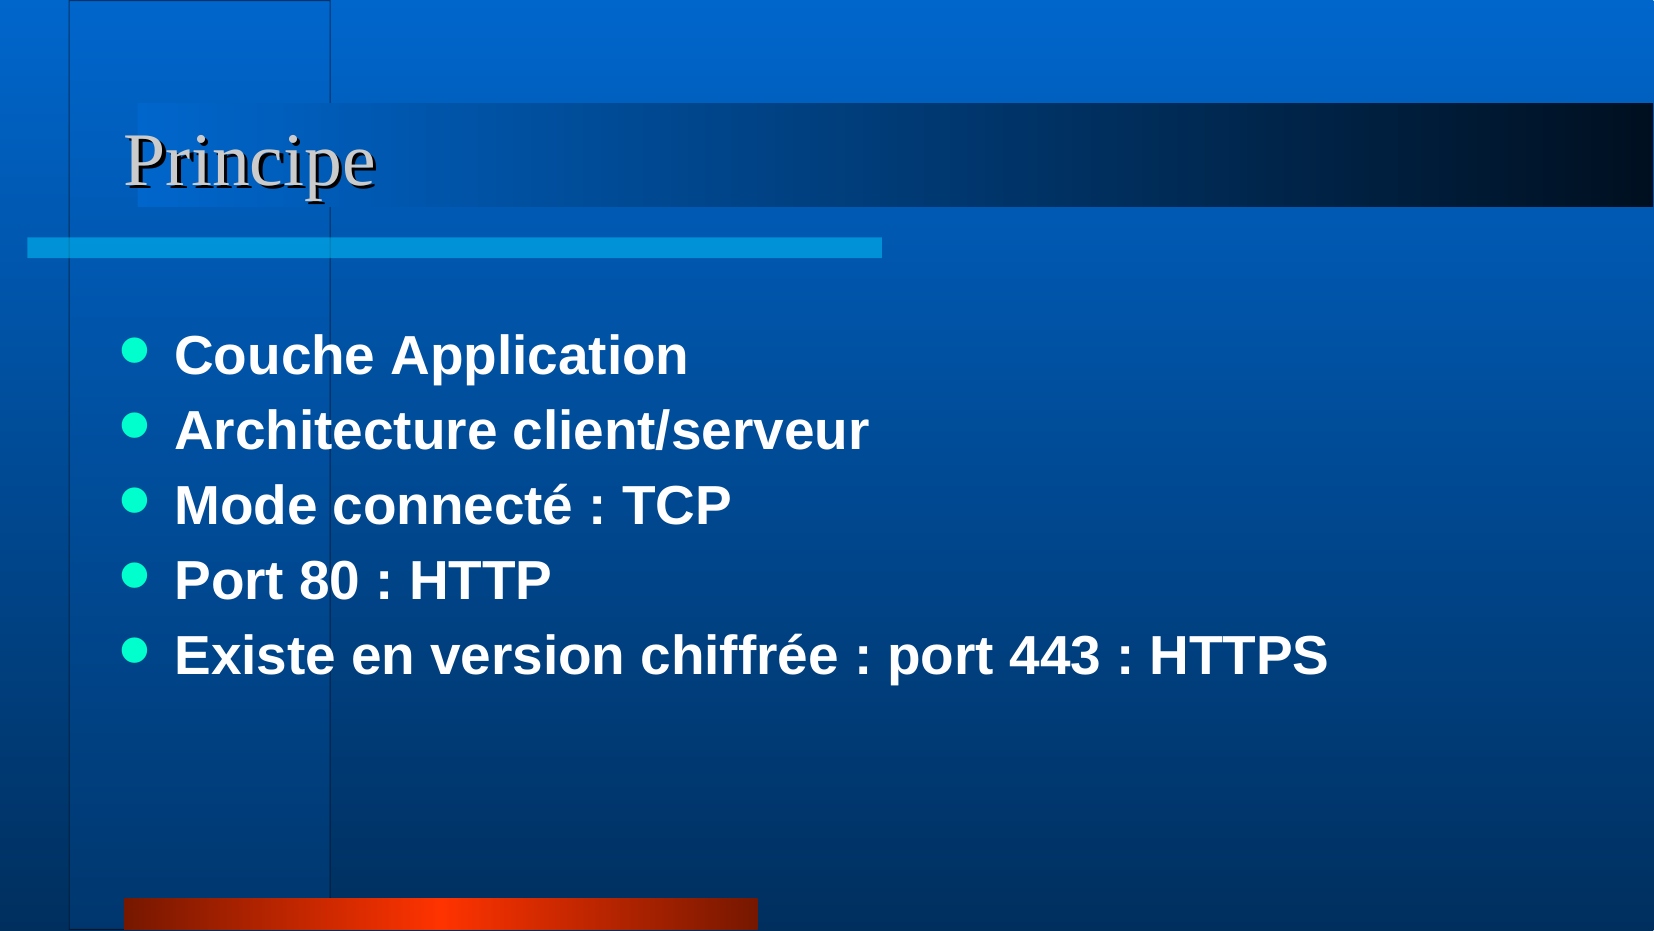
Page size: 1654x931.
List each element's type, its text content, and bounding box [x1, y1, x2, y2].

title Principe [123, 62, 1530, 258]
list Couche Application Architecture client/serveur Mode connecté : TCP Port 80 : HTTP Existe en version chiffrée : port 443 : HTTPS [118, 324, 1524, 794]
